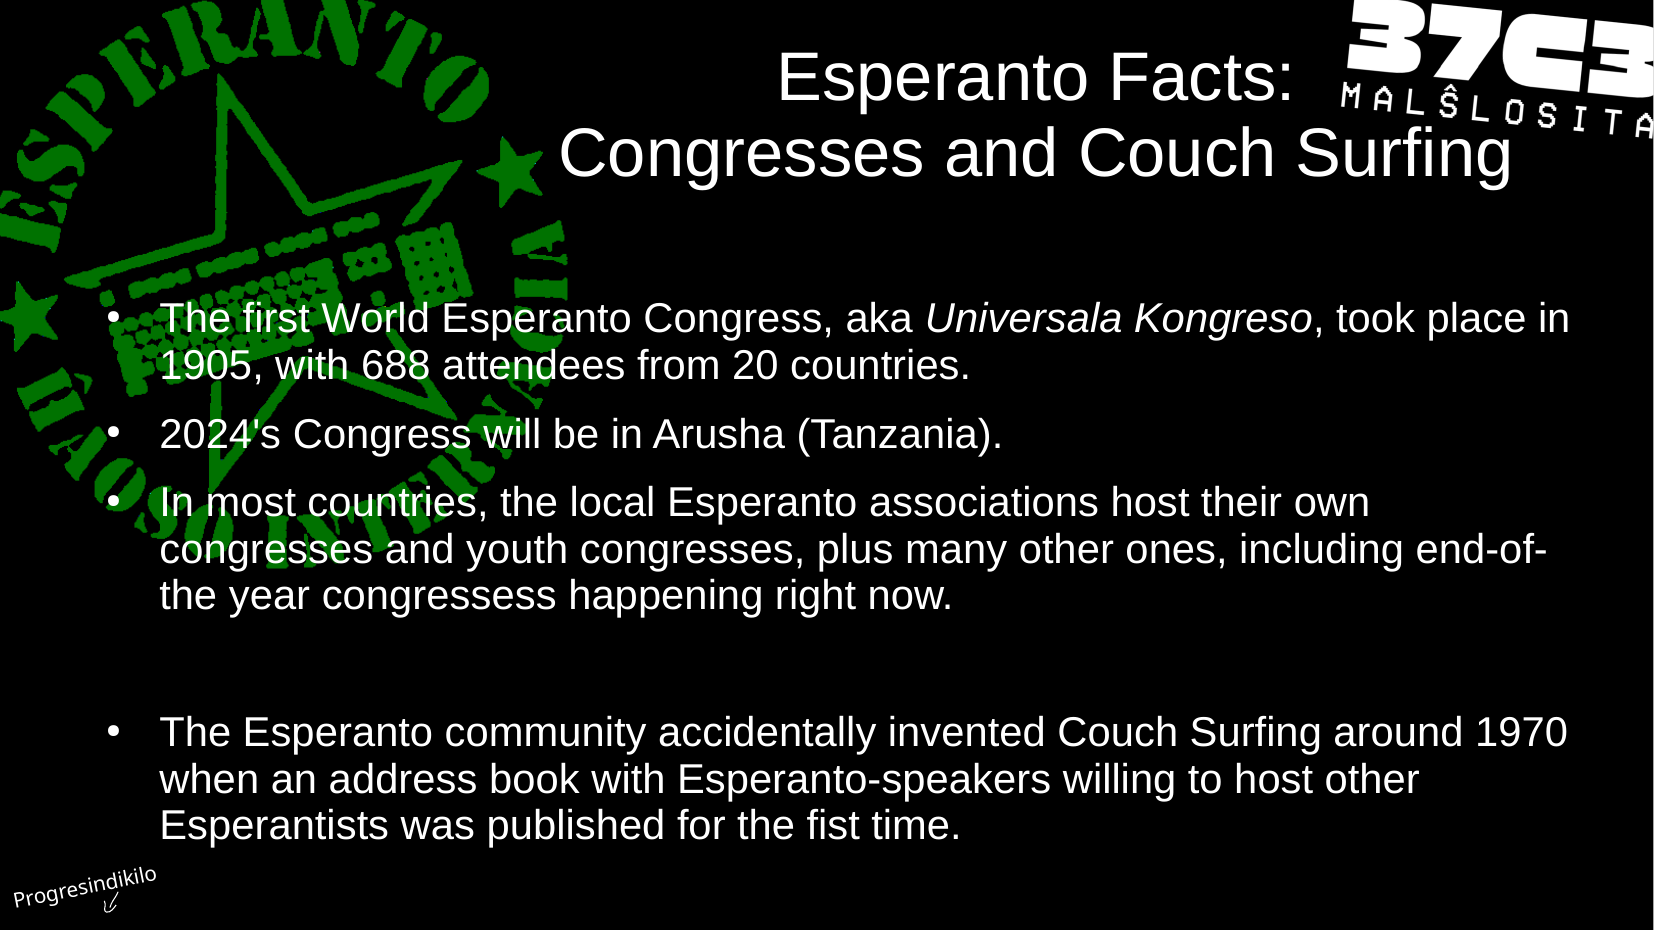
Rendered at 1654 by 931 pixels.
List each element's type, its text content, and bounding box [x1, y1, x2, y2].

picture [0, 0, 591, 591]
list The first World Esperanto Congress, aka Universala Kongreso, took place in 1905, with 688 attendees from 20 countries. 2024's Congress will be in Arusha (Tanzania). In most countries, the local Esperanto associations host their own congresses and youth congresses, plus many other ones, including end-of-the year congressess happening right now. The Esperanto community accidentally invented Couch Surfing around 1970 when an address book with Esperanto-speakers willing to host other Esperantists was published for the fist time. [88, 295, 1571, 886]
title Esperanto Facts: Congresses and Couch Surfing [501, 37, 1571, 193]
picture [1349, 0, 1654, 139]
